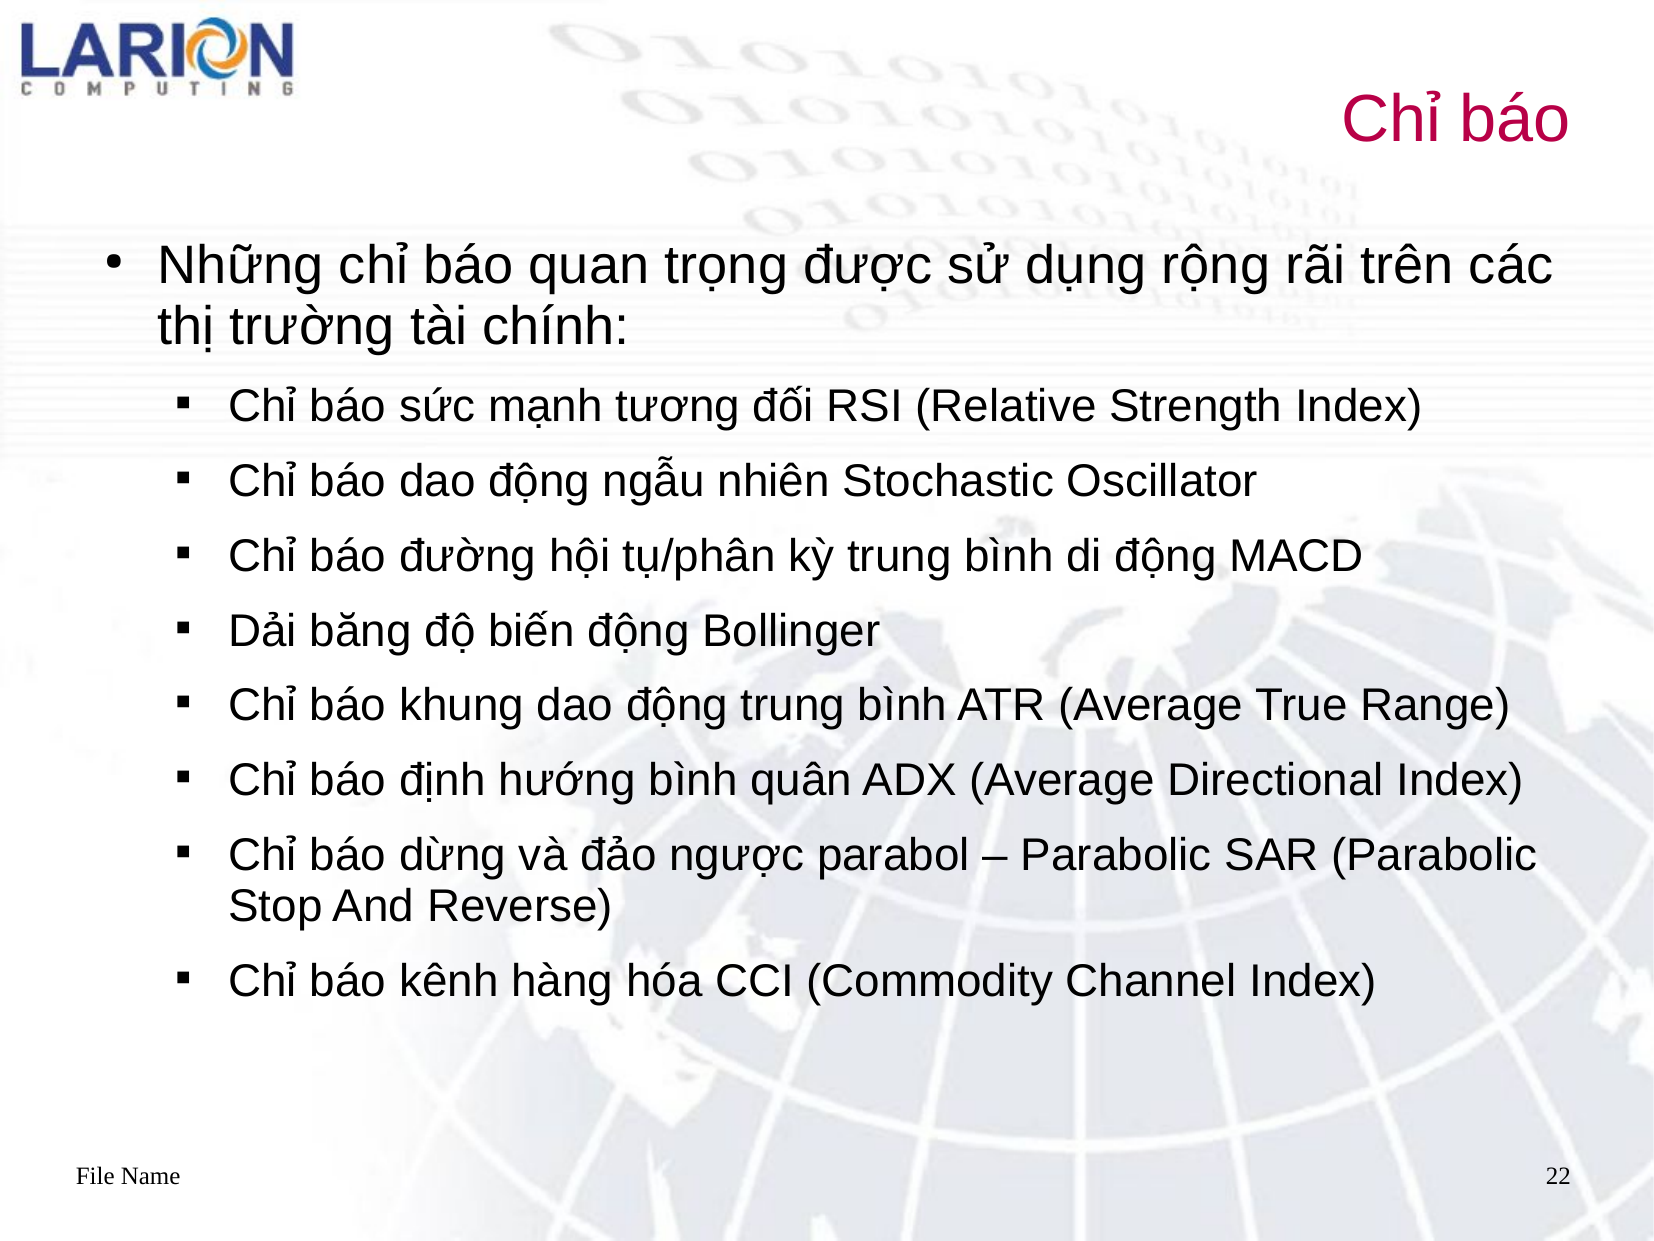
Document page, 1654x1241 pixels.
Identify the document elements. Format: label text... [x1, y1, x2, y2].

picture [0, 0, 1654, 1241]
list Những chỉ báo quan trọng được sử dụng rộng rãi trên các thị trường tài chính: Chỉ báo sức mạnh tương đối RSI (Relative Strength Index) Chỉ báo dao động ngẫu nhiên Stochastic Oscillator Chỉ báo đường hội tụ/phân kỳ trung bình di động MACD Dải băng độ biến động Bollinger Chỉ báo khung dao động trung bình ATR (Average True Range) Chỉ báo định hướng bình quân ADX (Average Directional Index) Chỉ báo dừng và đảo ngược parabol – Parabolic SAR (Parabolic Stop And Reverse) Chỉ báo kênh hàng hóa CCI (Commodity Channel Index) [86, 234, 1576, 1155]
title Chỉ báo [300, 49, 1571, 188]
